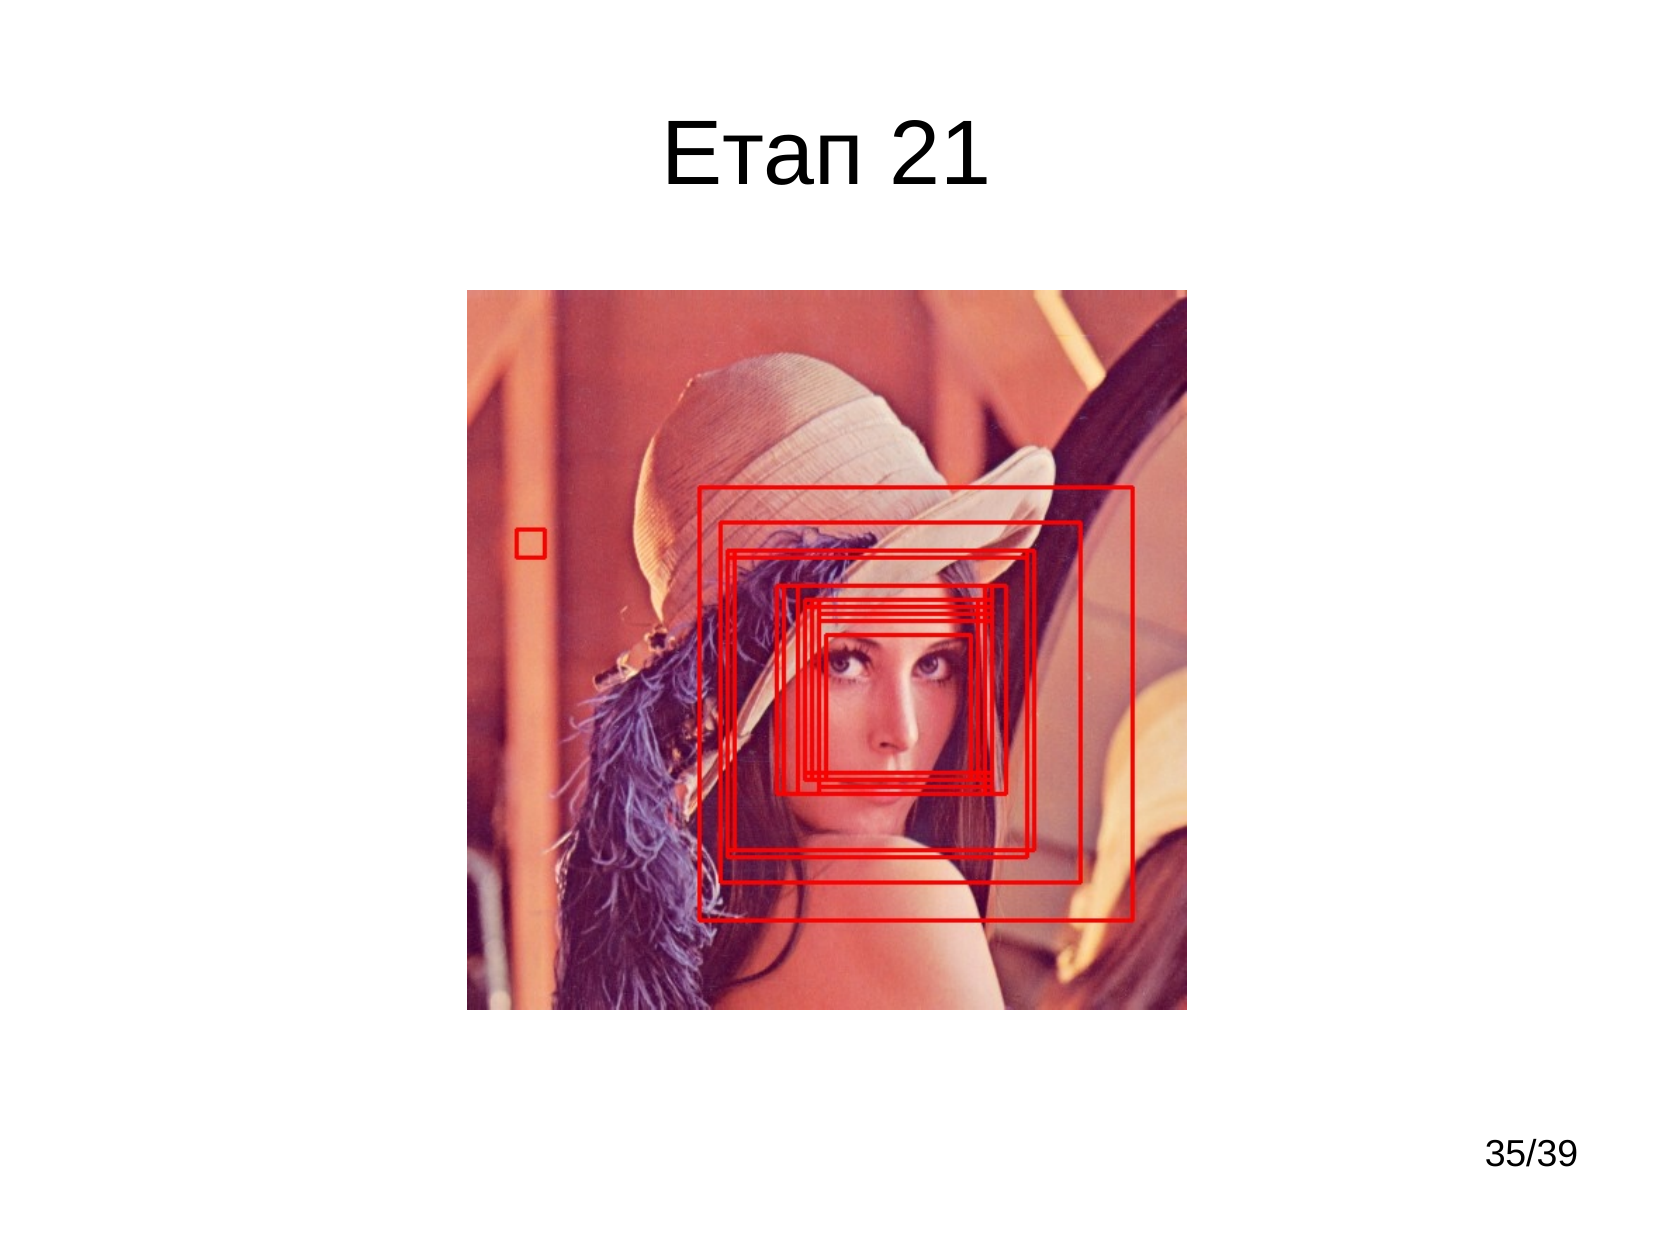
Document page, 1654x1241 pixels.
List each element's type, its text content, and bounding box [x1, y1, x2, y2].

title Етап 21 [82, 49, 1571, 257]
picture [467, 290, 1187, 1010]
text_box 35/39 [1470, 1125, 1606, 1182]
